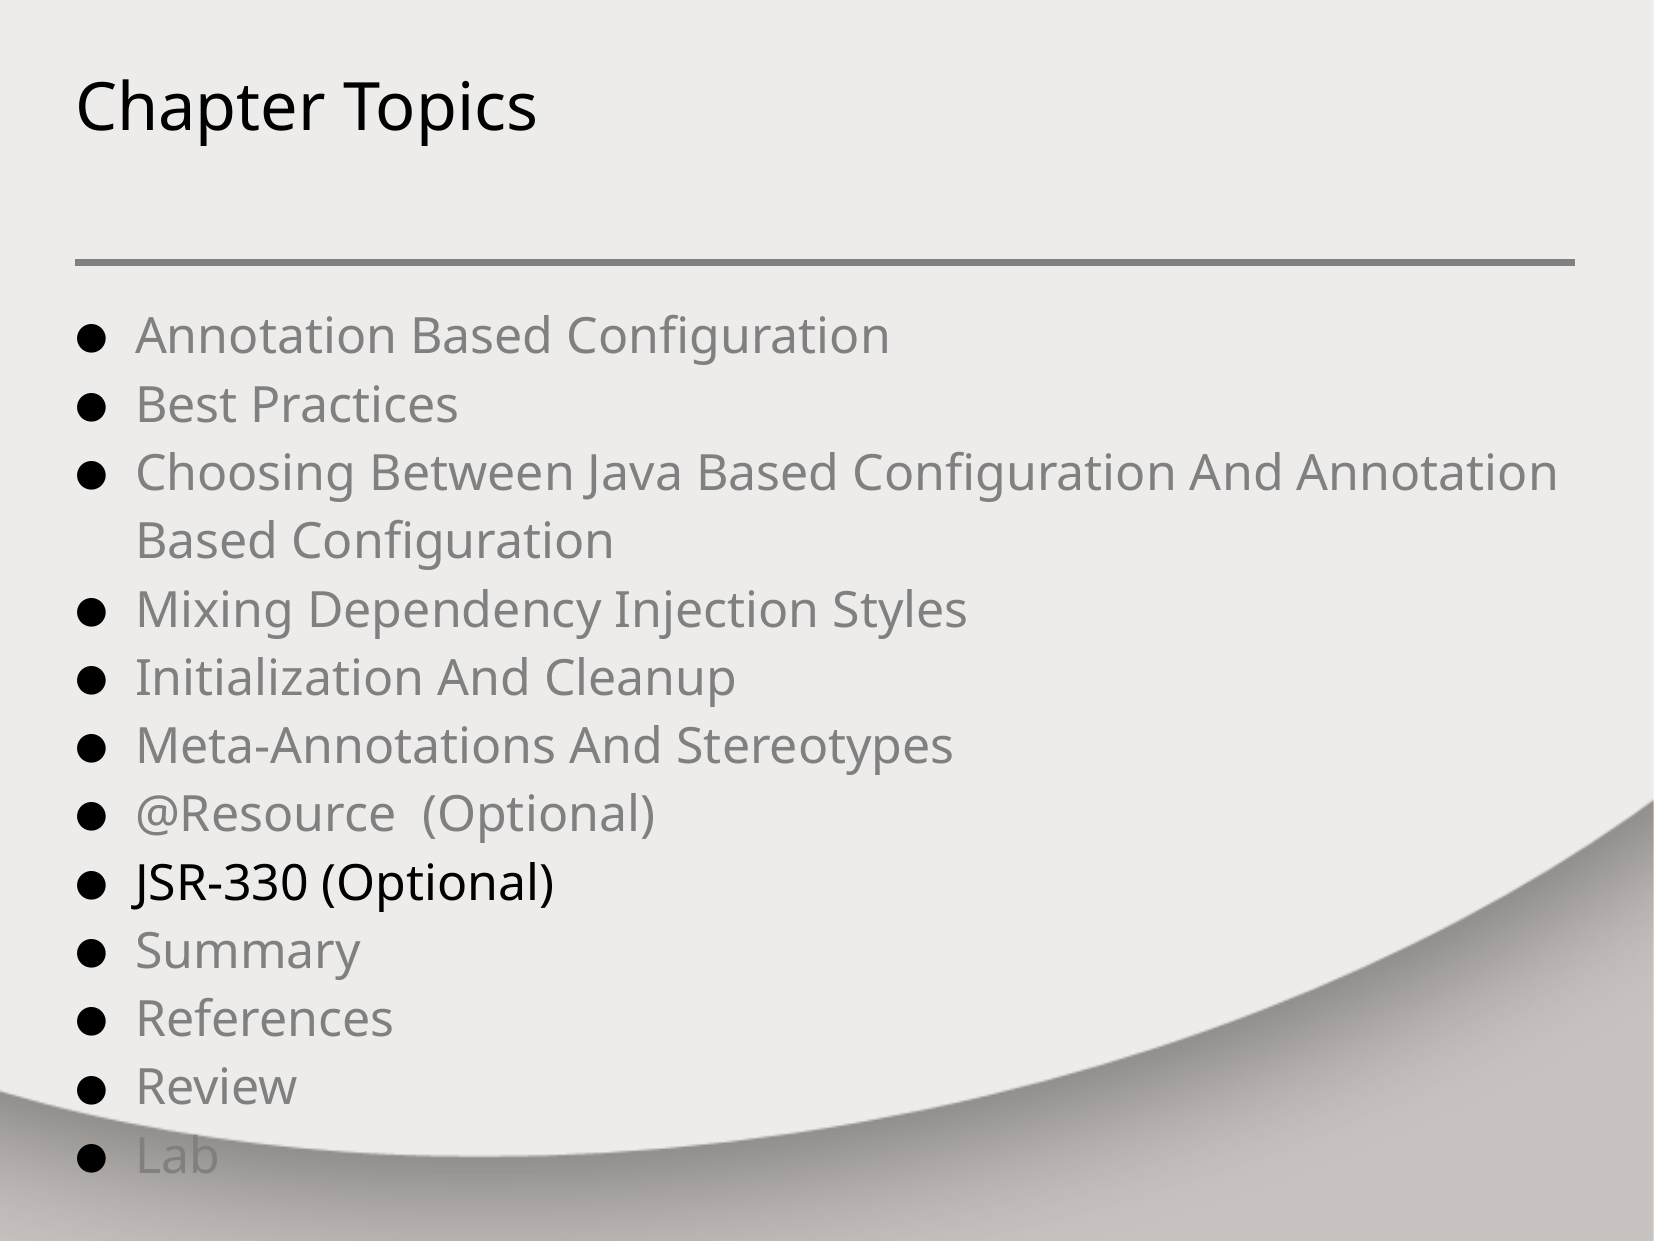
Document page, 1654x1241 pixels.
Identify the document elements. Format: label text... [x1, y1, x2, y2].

list Annotation Based Configuration Best Practices Choosing Between Java Based Configuration And Annotation Based Configuration Mixing Dependency Injection Styles Initialization And Cleanup Meta-Annotations And Stereotypes @Resource (Optional) JSR-330 (Optional) Summary References Review Lab [75, 300, 1576, 1163]
title Chapter Topics [75, 75, 1576, 226]
picture [0, 0, 1654, 1241]
